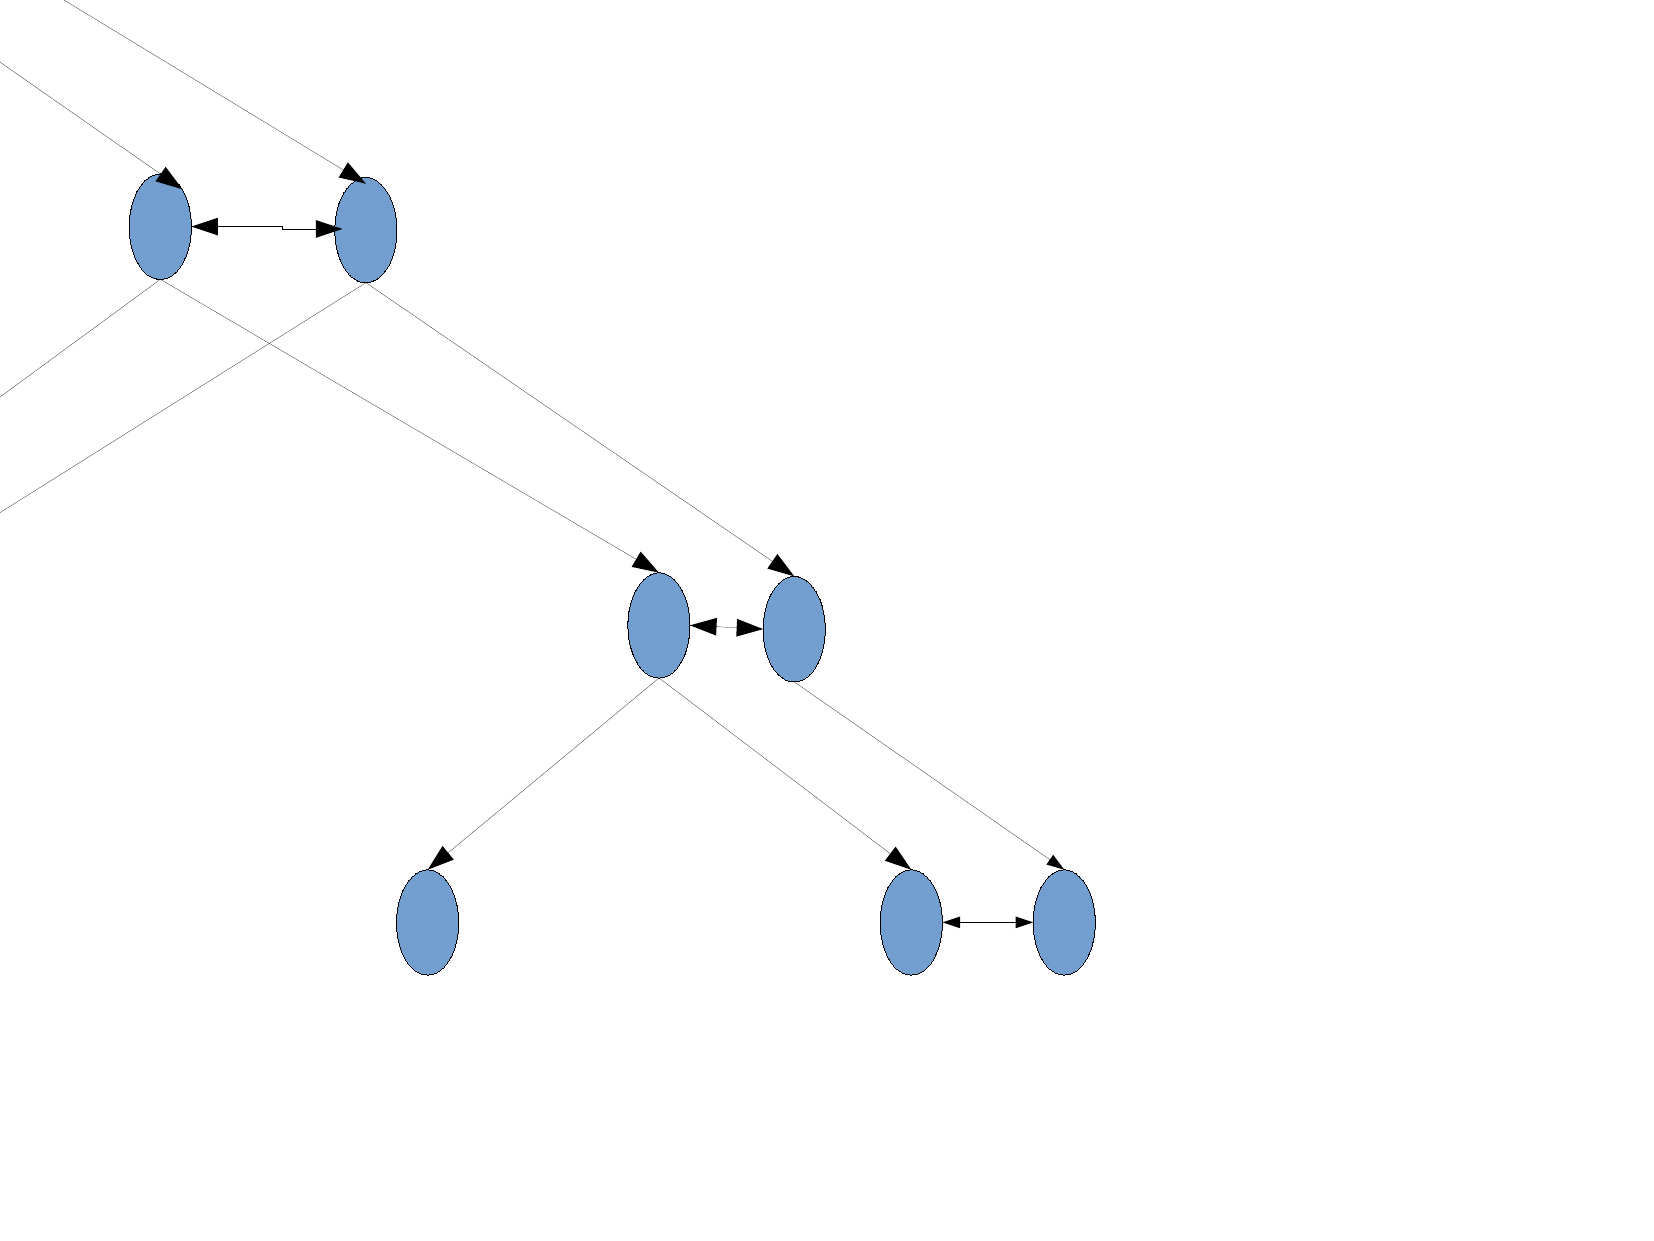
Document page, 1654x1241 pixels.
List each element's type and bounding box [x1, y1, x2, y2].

text_box [396, 869, 459, 976]
text_box [627, 572, 690, 678]
text_box [880, 869, 943, 976]
text_box [334, 177, 397, 283]
text_box [763, 576, 826, 682]
text_box [129, 174, 192, 280]
text_box [1033, 869, 1096, 976]
